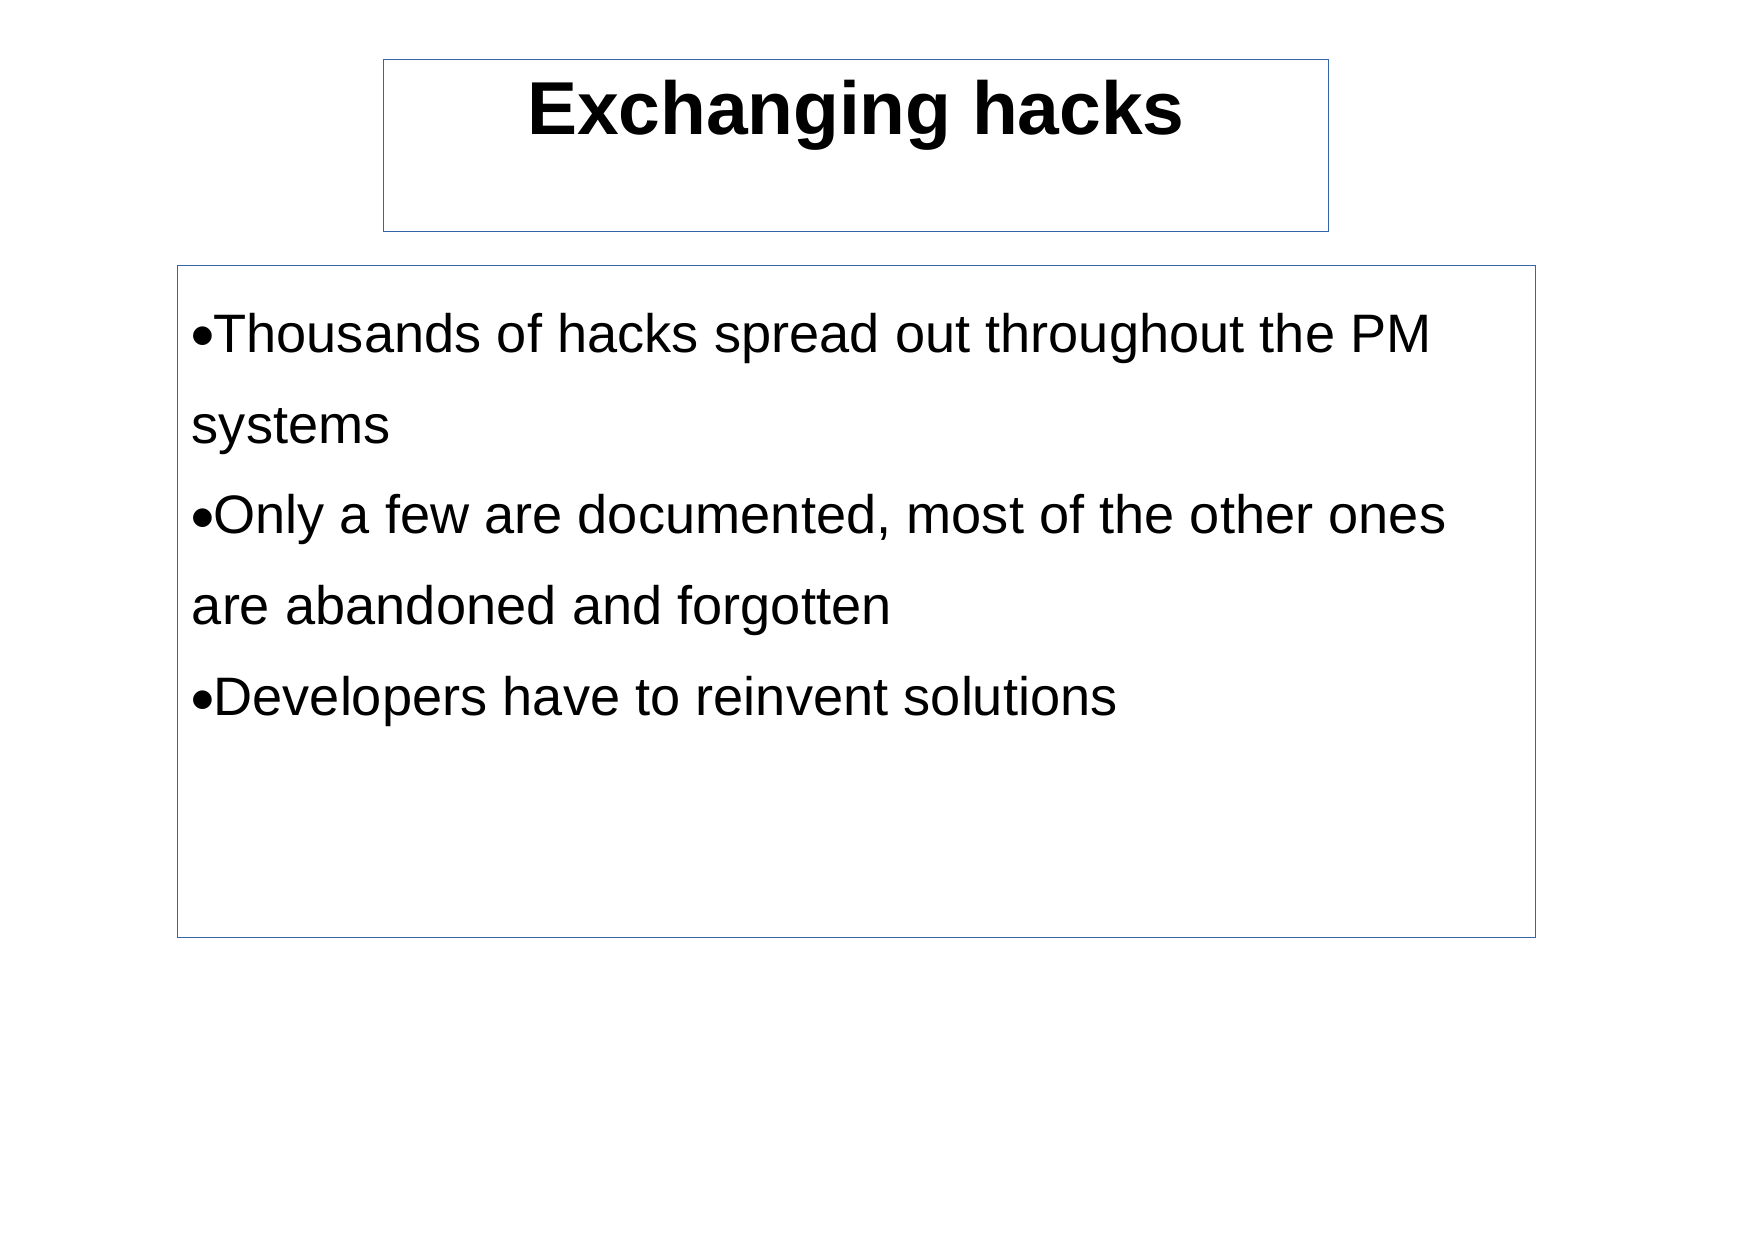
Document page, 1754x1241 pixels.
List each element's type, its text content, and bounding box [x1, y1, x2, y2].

text_box Exchanging hacks [383, 59, 1329, 232]
text_box Thousands of hacks spread out throughout the PM systems Only a few are documented, most of the other ones are abandoned and forgotten Developers have to reinvent solutions [177, 265, 1536, 938]
